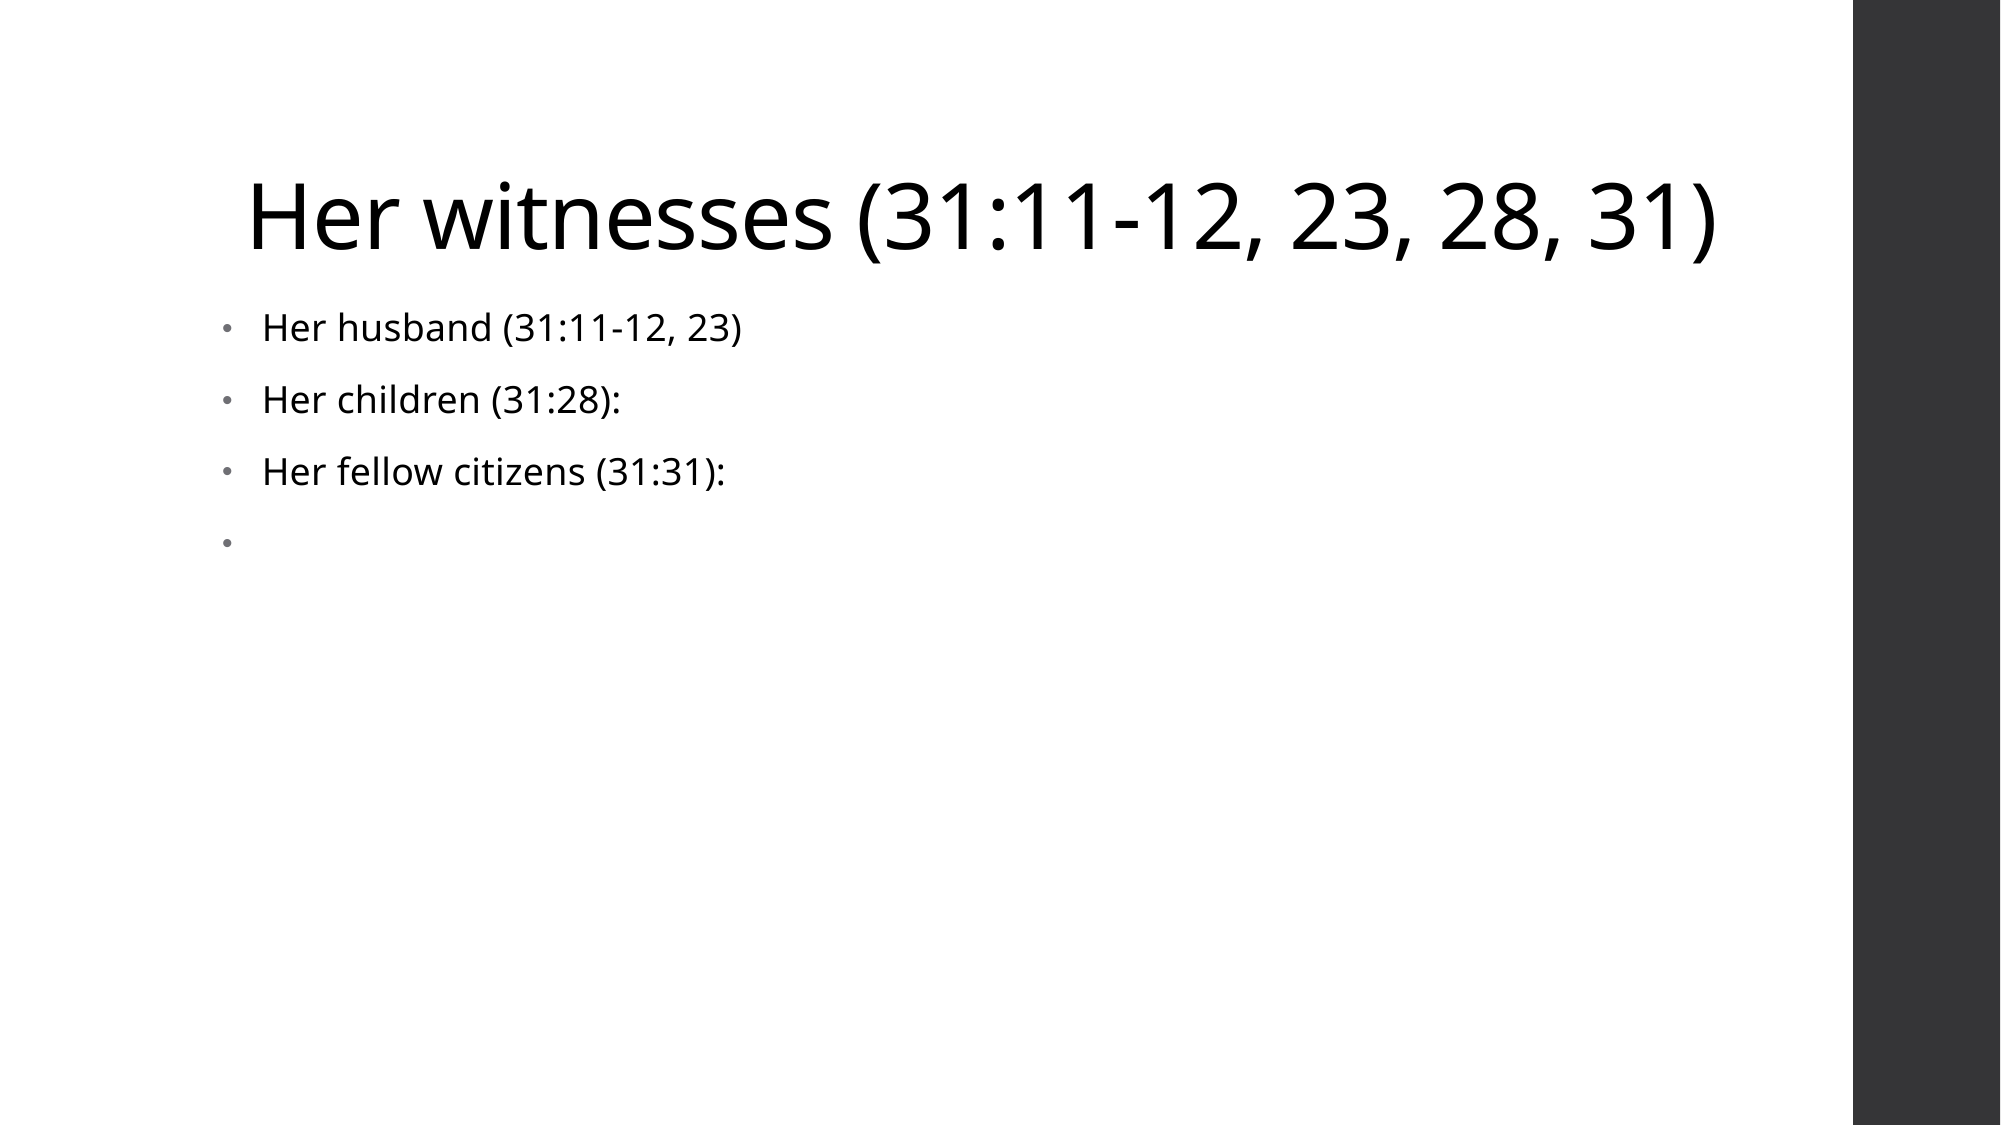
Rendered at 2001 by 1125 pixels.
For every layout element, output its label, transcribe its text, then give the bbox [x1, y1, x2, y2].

list Her husband (31:11-12, 23) Her children (31:28): Her fellow citizens (31:31): [206, 299, 1617, 1014]
title Her witnesses (31:11-12, 23, 28, 31) [206, 60, 1797, 278]
